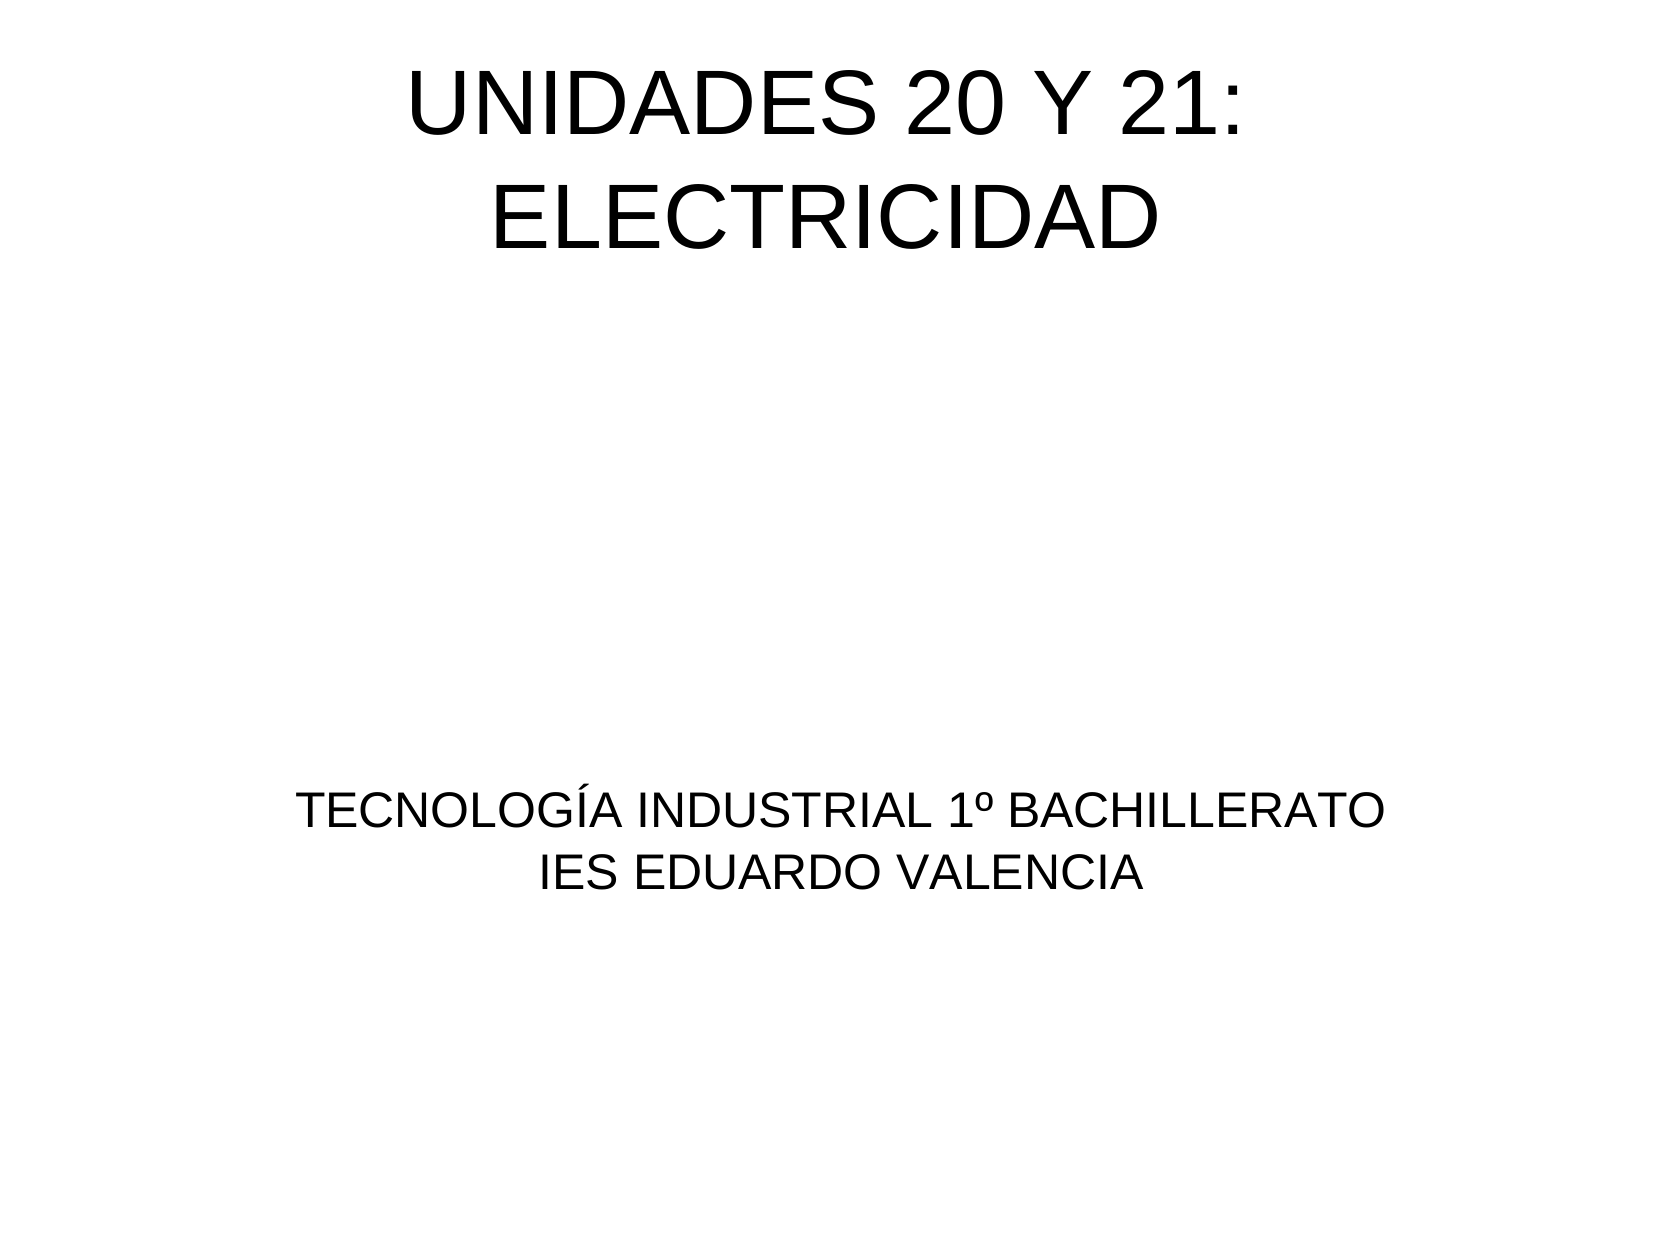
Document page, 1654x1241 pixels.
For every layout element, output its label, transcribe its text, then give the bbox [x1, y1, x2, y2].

text_box TECNOLOGÍA INDUSTRIAL 1º BACHILLERATO IES EDUARDO VALENCIA [177, 767, 1506, 907]
title UNIDADES 20 Y 21: ELECTRICIDAD [82, 38, 1571, 268]
